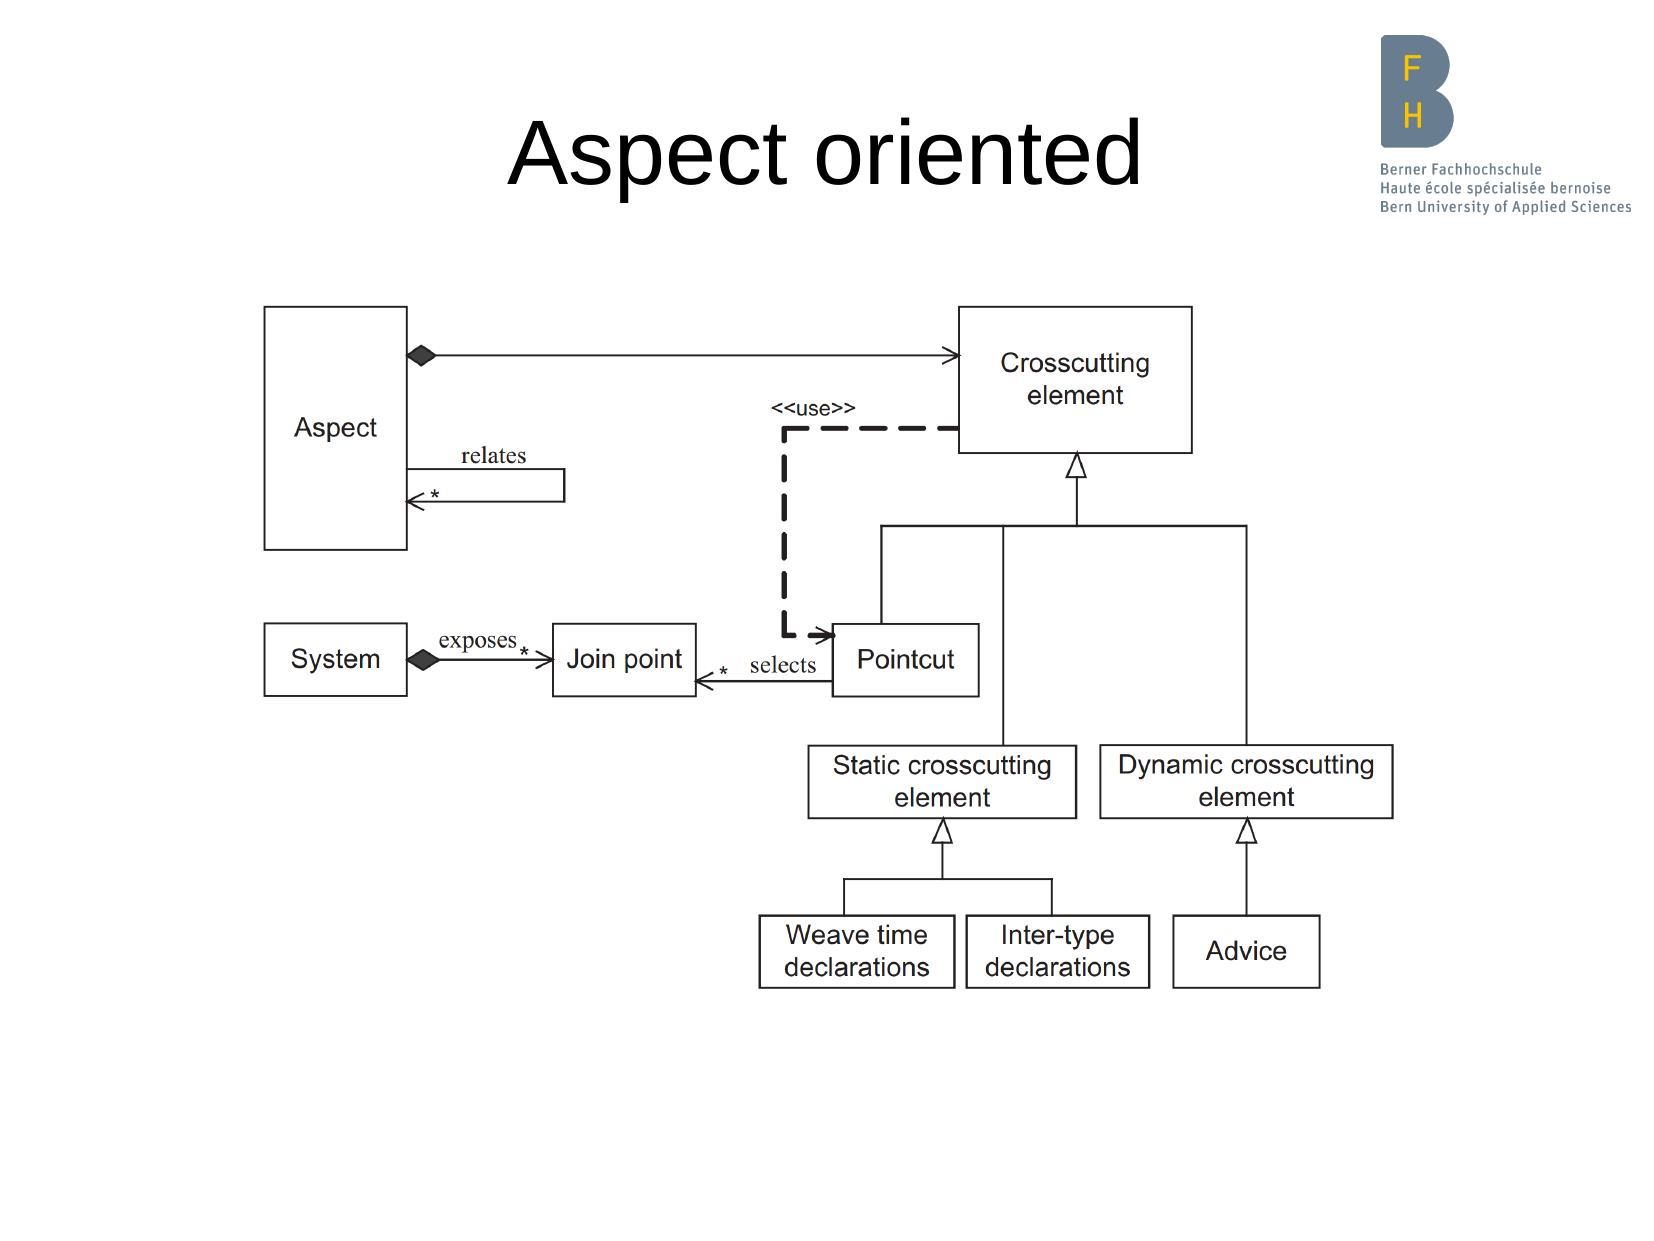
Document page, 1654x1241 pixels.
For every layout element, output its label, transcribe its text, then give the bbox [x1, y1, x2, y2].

picture [1381, 35, 1631, 215]
title Aspect oriented [82, 49, 1571, 257]
picture [235, 290, 1418, 1010]
